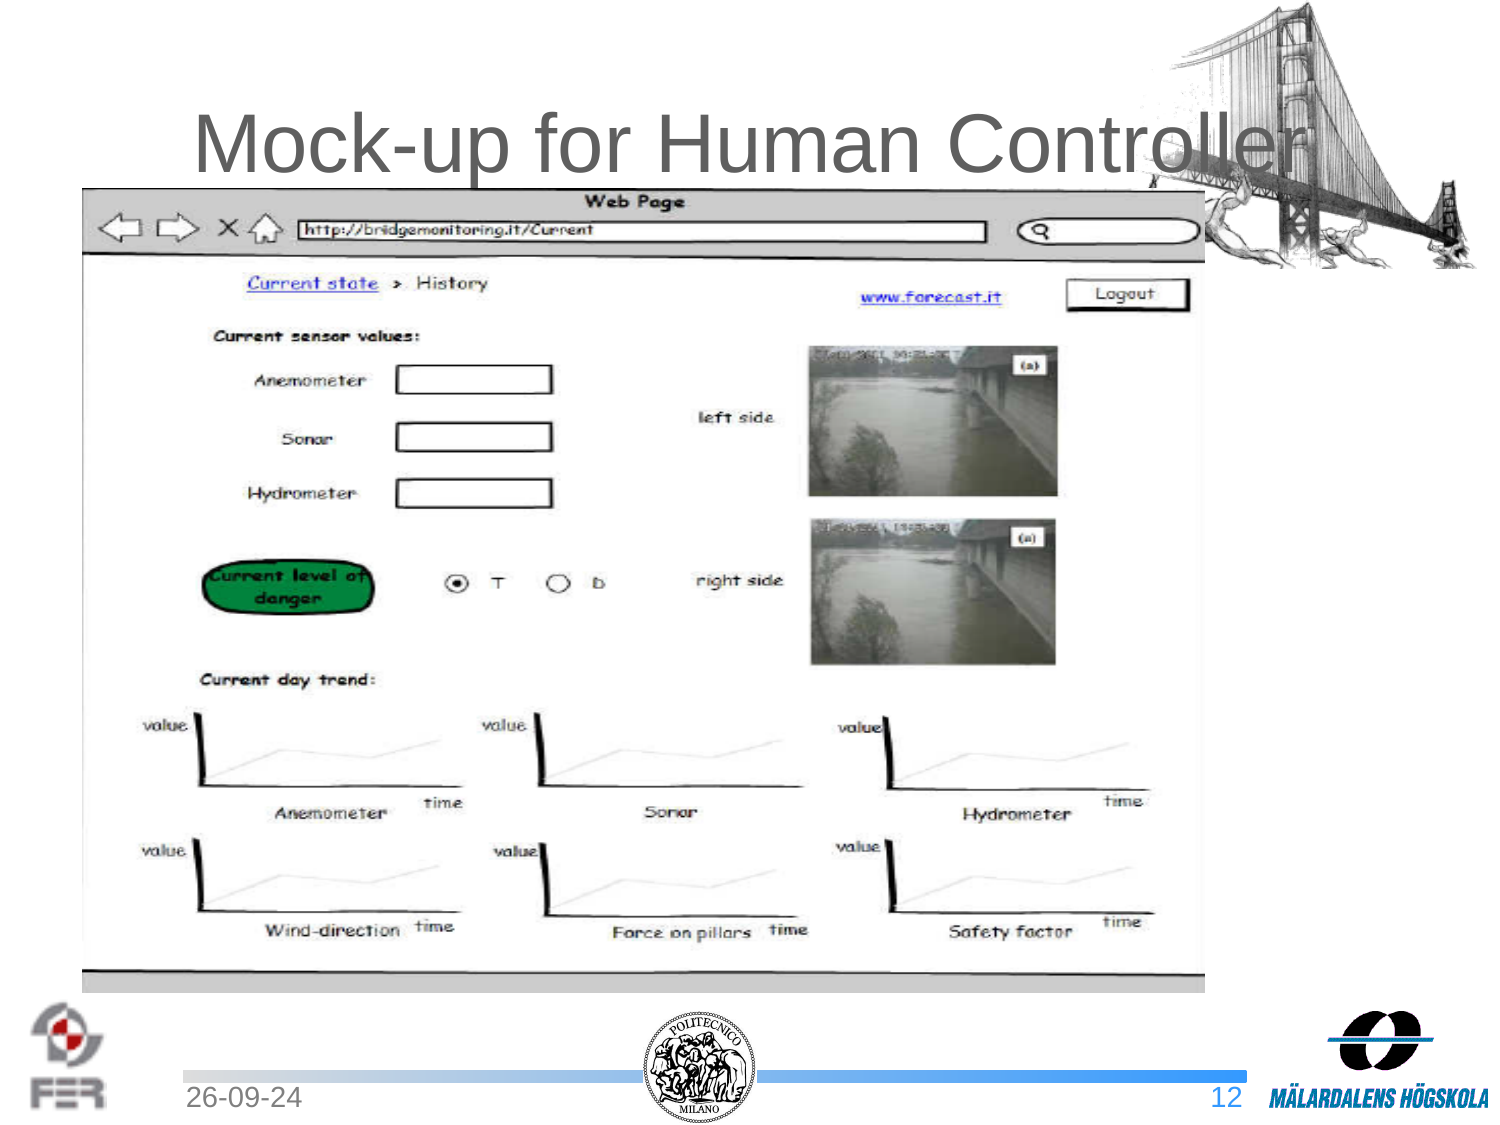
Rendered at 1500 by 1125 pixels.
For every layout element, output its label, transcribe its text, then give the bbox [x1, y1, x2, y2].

picture [29, 0, 1477, 1125]
picture [1269, 1011, 1488, 1108]
picture [1435, 1096, 1441, 1104]
text_box 13-10-31 [171, 1070, 396, 1114]
text_box <numero> [1186, 1070, 1258, 1114]
picture [1368, 1093, 1374, 1104]
picture [643, 1011, 757, 1123]
picture [1454, 1091, 1459, 1108]
title Mock-up for Human Controller [75, 45, 1426, 233]
